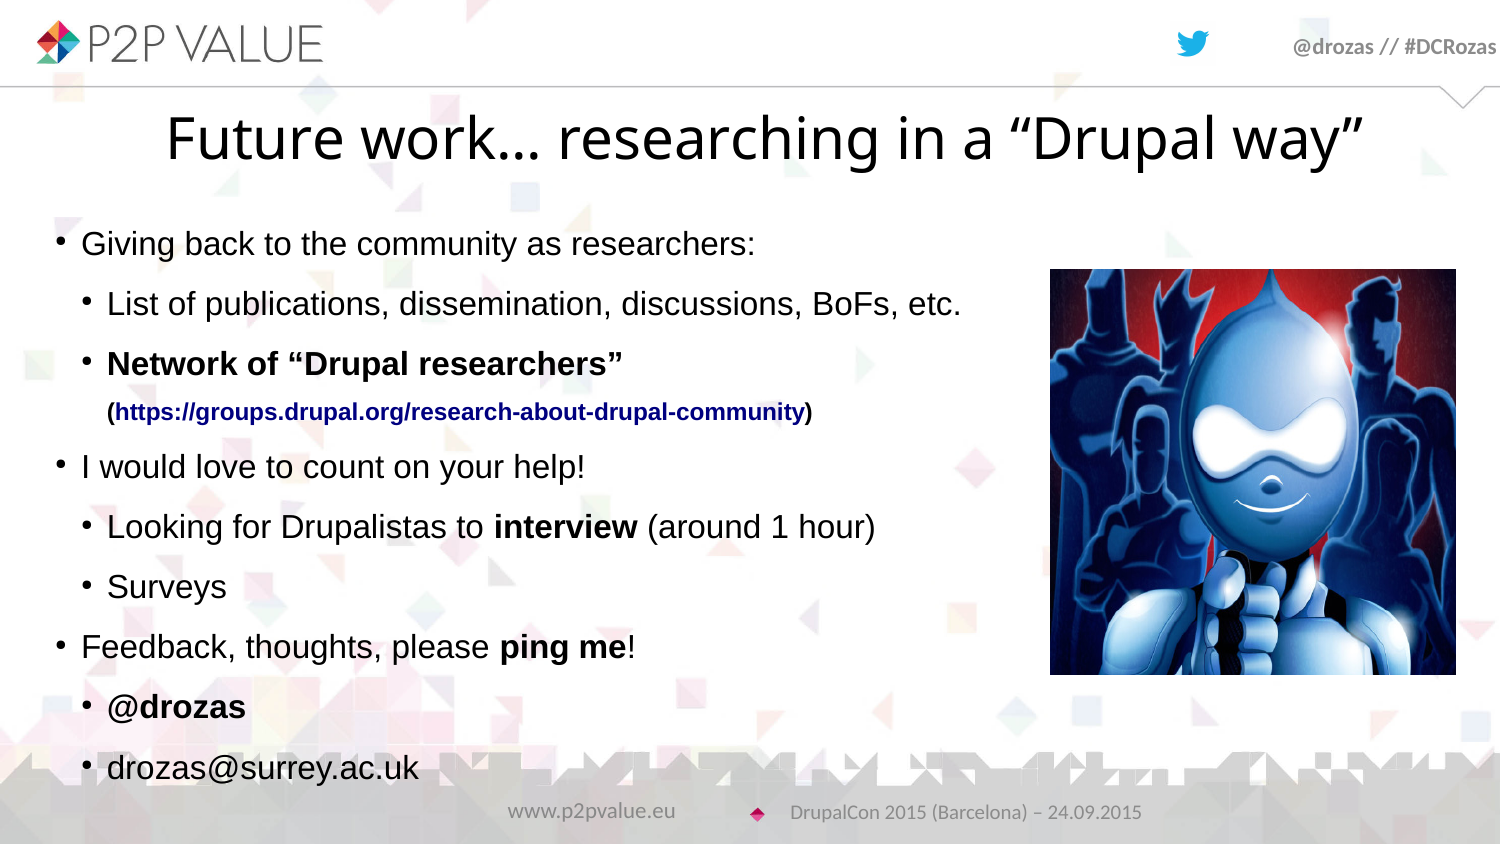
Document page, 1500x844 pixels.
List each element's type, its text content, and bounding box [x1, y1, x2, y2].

title Future work... researching in a “Drupal way” [60, 92, 1471, 181]
picture [0, 0, 1500, 844]
text_box DrupalCon 2015 (Barcelona) – 24.09.2015 [777, 788, 1470, 834]
subtitle Giving back to the community as researchers: List of publications, dissemination, discussions, BoFs, etc. Network of “Drupal researchers” (https://groups.drupal.org/research-about-drupal-community) I would love to count on your help! Looking for Drupalistas to interview (around 1 hour) Surveys Feedback, thoughts, please ping me! @drozas drozas@surrey.ac.uk [41, 195, 1036, 796]
text_box www.p2pvalue.eu [501, 789, 720, 829]
text_box @drozas // #DCRozas [1170, 15, 1500, 76]
